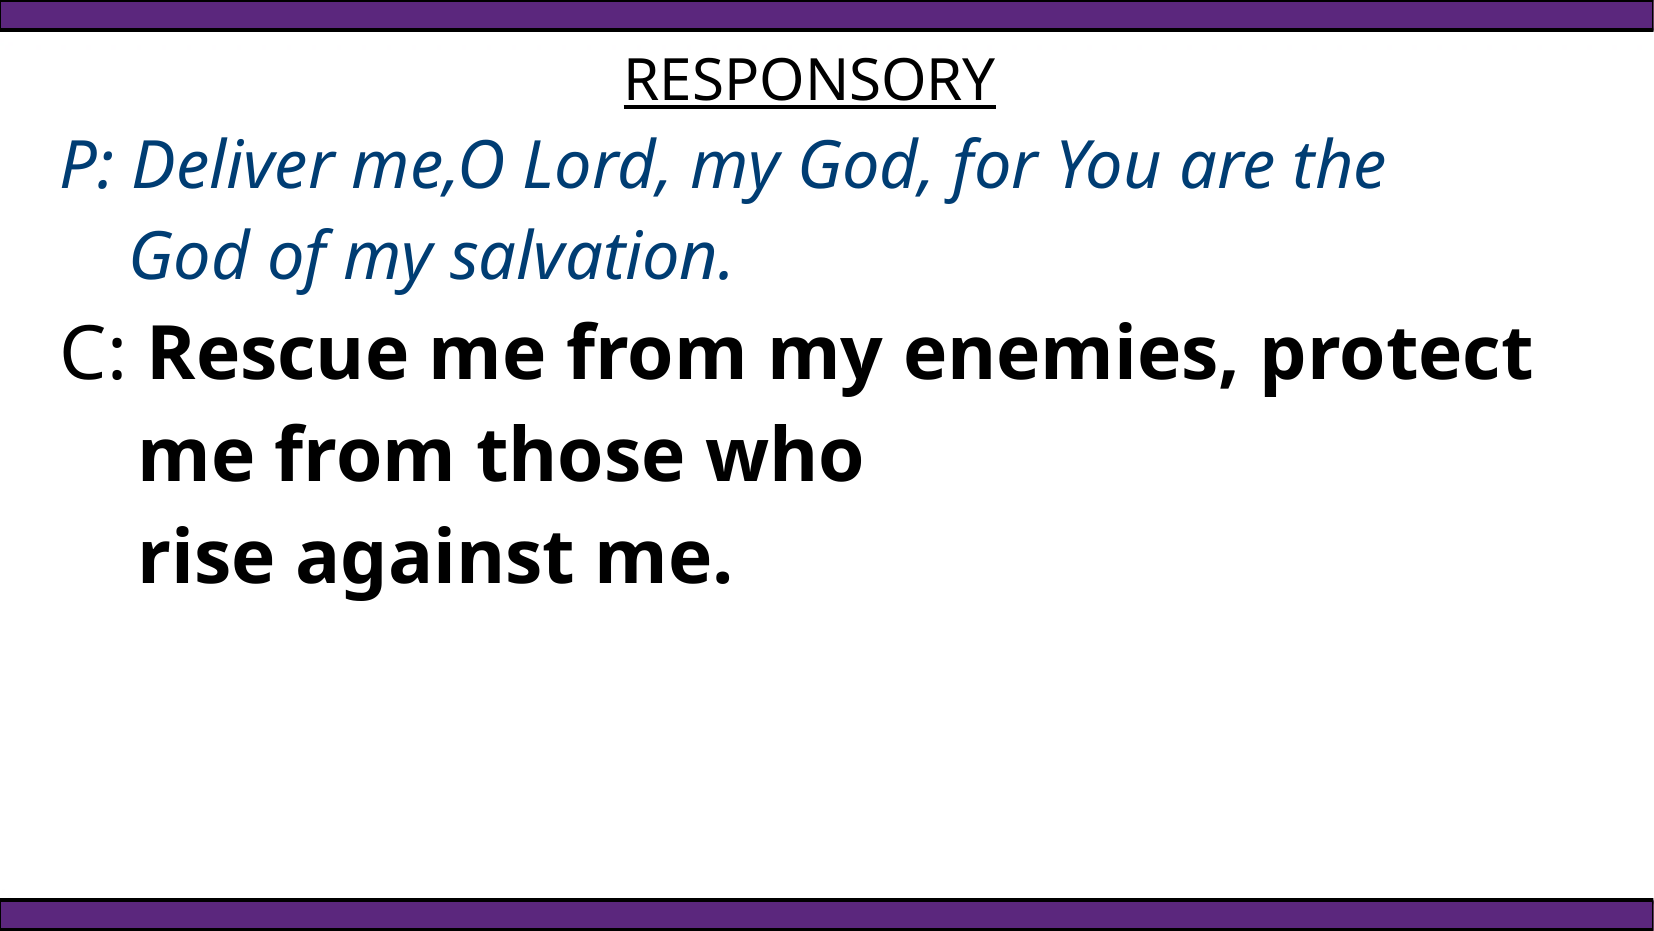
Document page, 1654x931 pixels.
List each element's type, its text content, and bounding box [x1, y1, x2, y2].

picture [0, 31, 1654, 900]
text_box RESPONSORY P: Deliver me,O Lord, my God, for You are the God of my salvation. C: Rescue me from my enemies, protect me from those who rise against me. [45, 30, 1576, 601]
text_box [0, 0, 1654, 31]
text_box [0, 900, 1654, 931]
